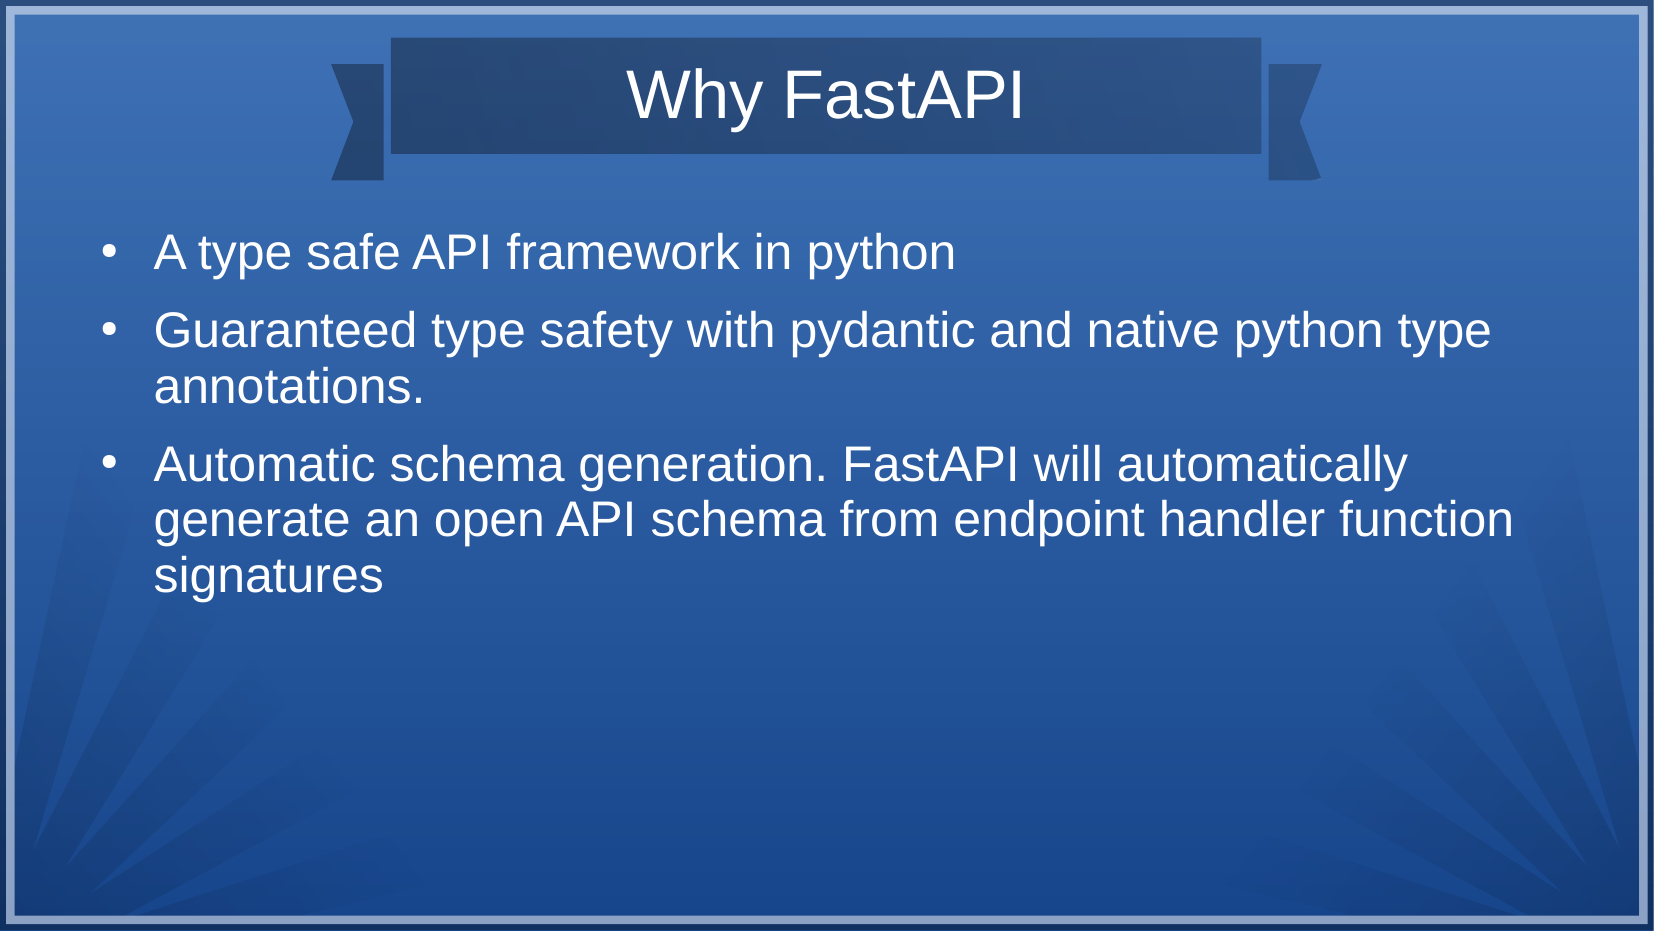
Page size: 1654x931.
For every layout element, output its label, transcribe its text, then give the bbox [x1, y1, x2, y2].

list A type safe API framework in python Guaranteed type safety with pydantic and native python type annotations. Automatic schema generation. FastAPI will automatically generate an open API schema from endpoint handler function signatures [82, 224, 1571, 848]
title Why FastAPI [389, 35, 1264, 154]
